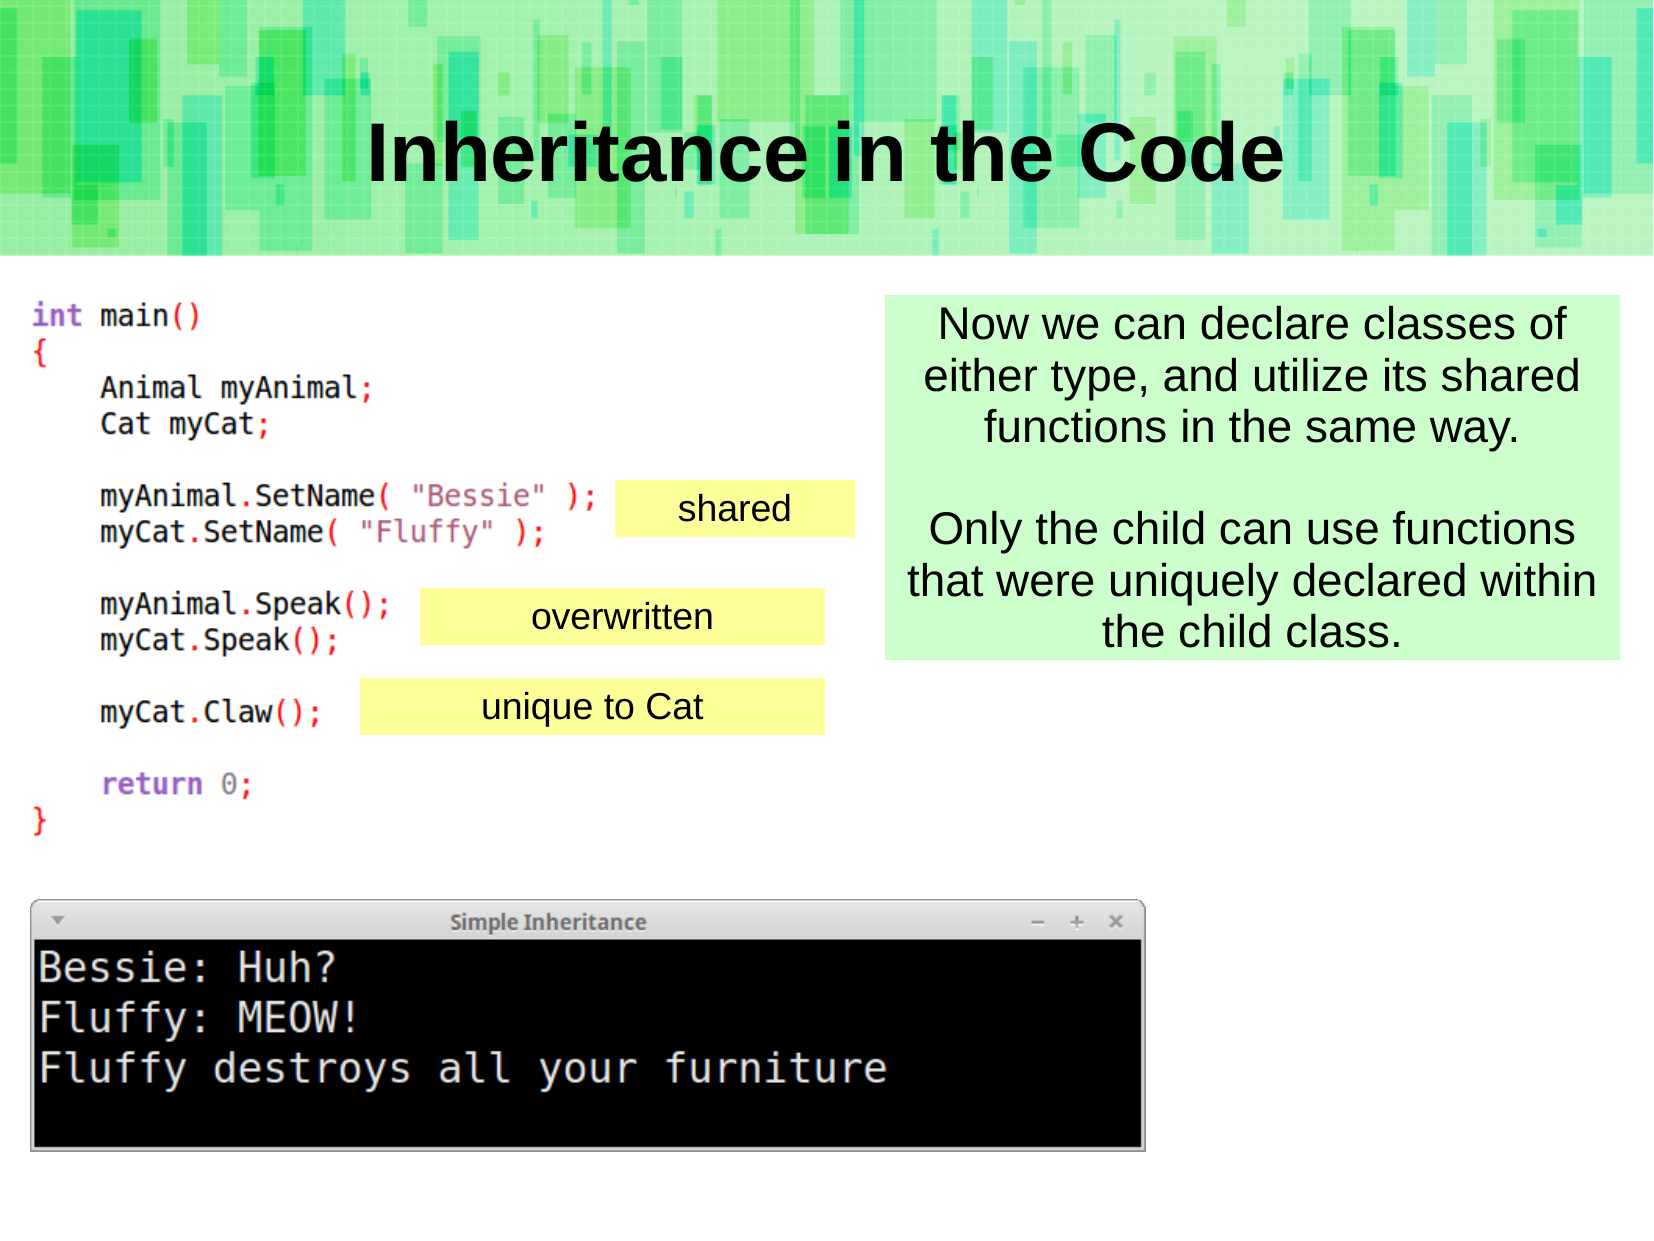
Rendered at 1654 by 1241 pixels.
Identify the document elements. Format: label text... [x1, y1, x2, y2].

text_box overwritten [420, 588, 826, 646]
text_box Now we can declare classes of either type, and utilize its shared functions in the same way. Only the child can use functions that were uniquely declared within the child class. [885, 295, 1621, 661]
picture [0, 0, 1654, 1241]
text_box shared [615, 480, 856, 537]
title Inheritance in the Code [82, 49, 1571, 257]
text_box unique to Cat [360, 678, 826, 736]
